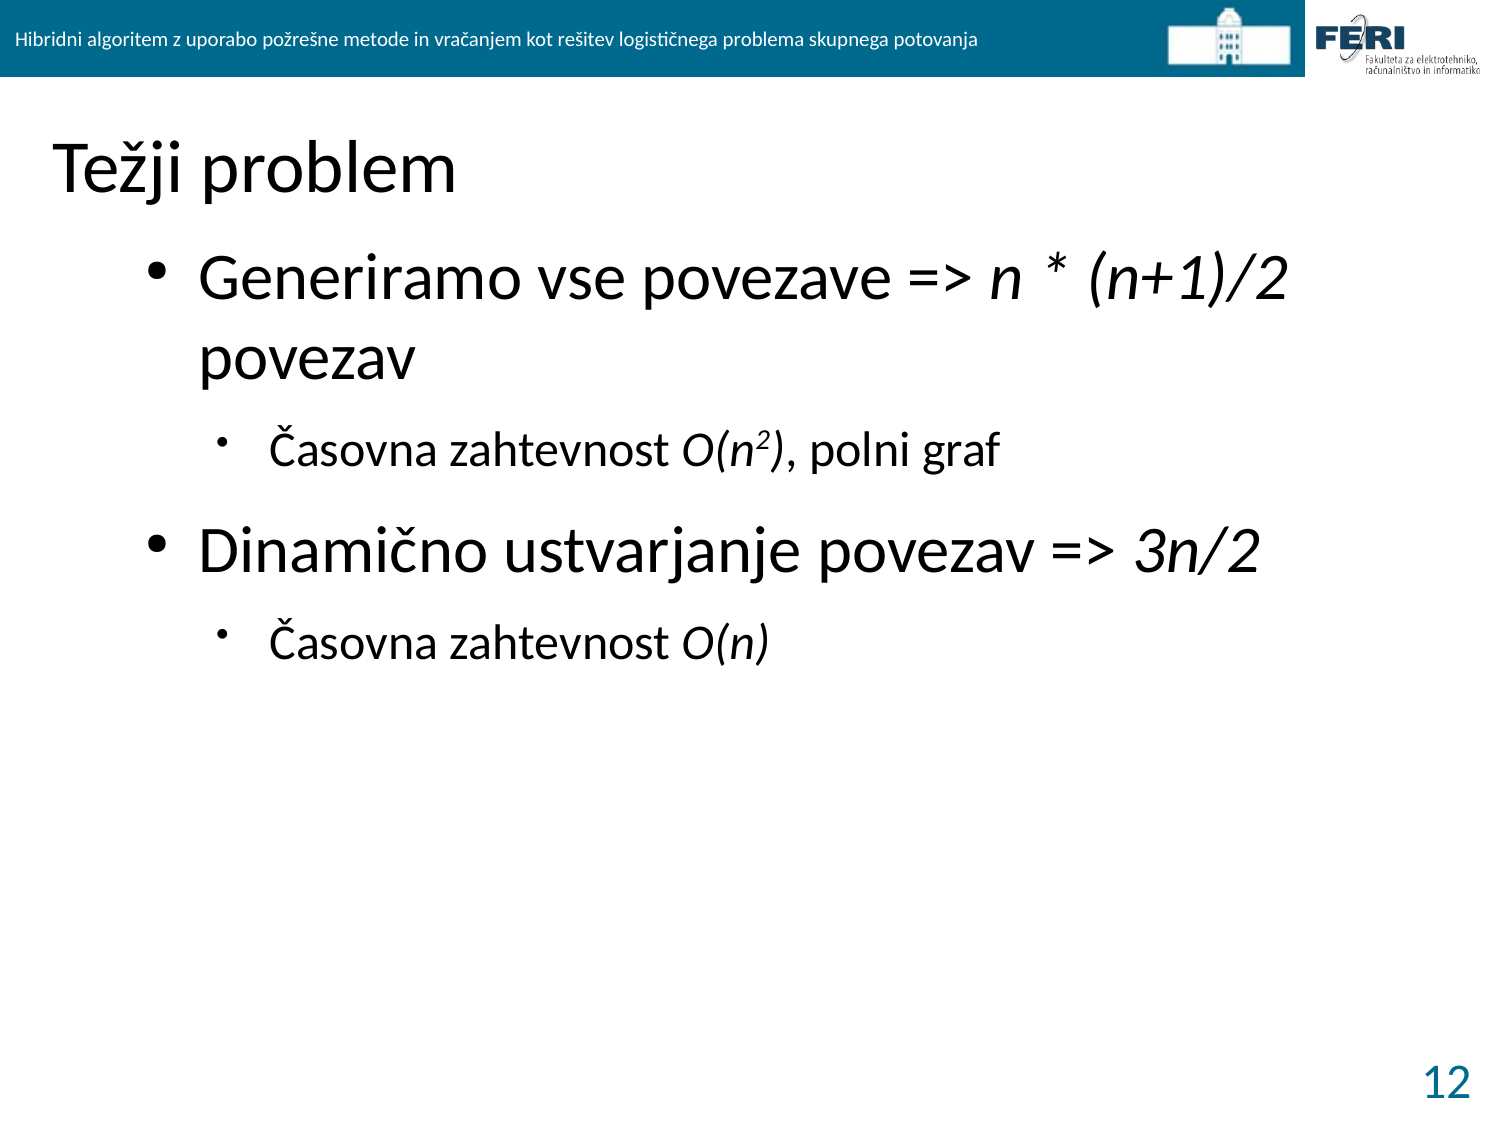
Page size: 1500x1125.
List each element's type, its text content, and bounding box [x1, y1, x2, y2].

footer Hibridni algoritem z uporabo požrešne metode in vračanjem kot rešitev logističnega problema skupnega potovanja [0, 0, 1117, 77]
list Generiramo vse povezave => n * (n+1)/2 povezav Časovna zahtevnost O(n2), polni graf Dinamično ustvarjanje povezav => 3n/2 Časovna zahtevnost O(n) [112, 224, 1388, 981]
picture [1167, 7, 1292, 66]
picture [1316, 13, 1480, 74]
title Težji problem [37, 76, 1463, 249]
slide_number <number> [1339, 1046, 1487, 1112]
